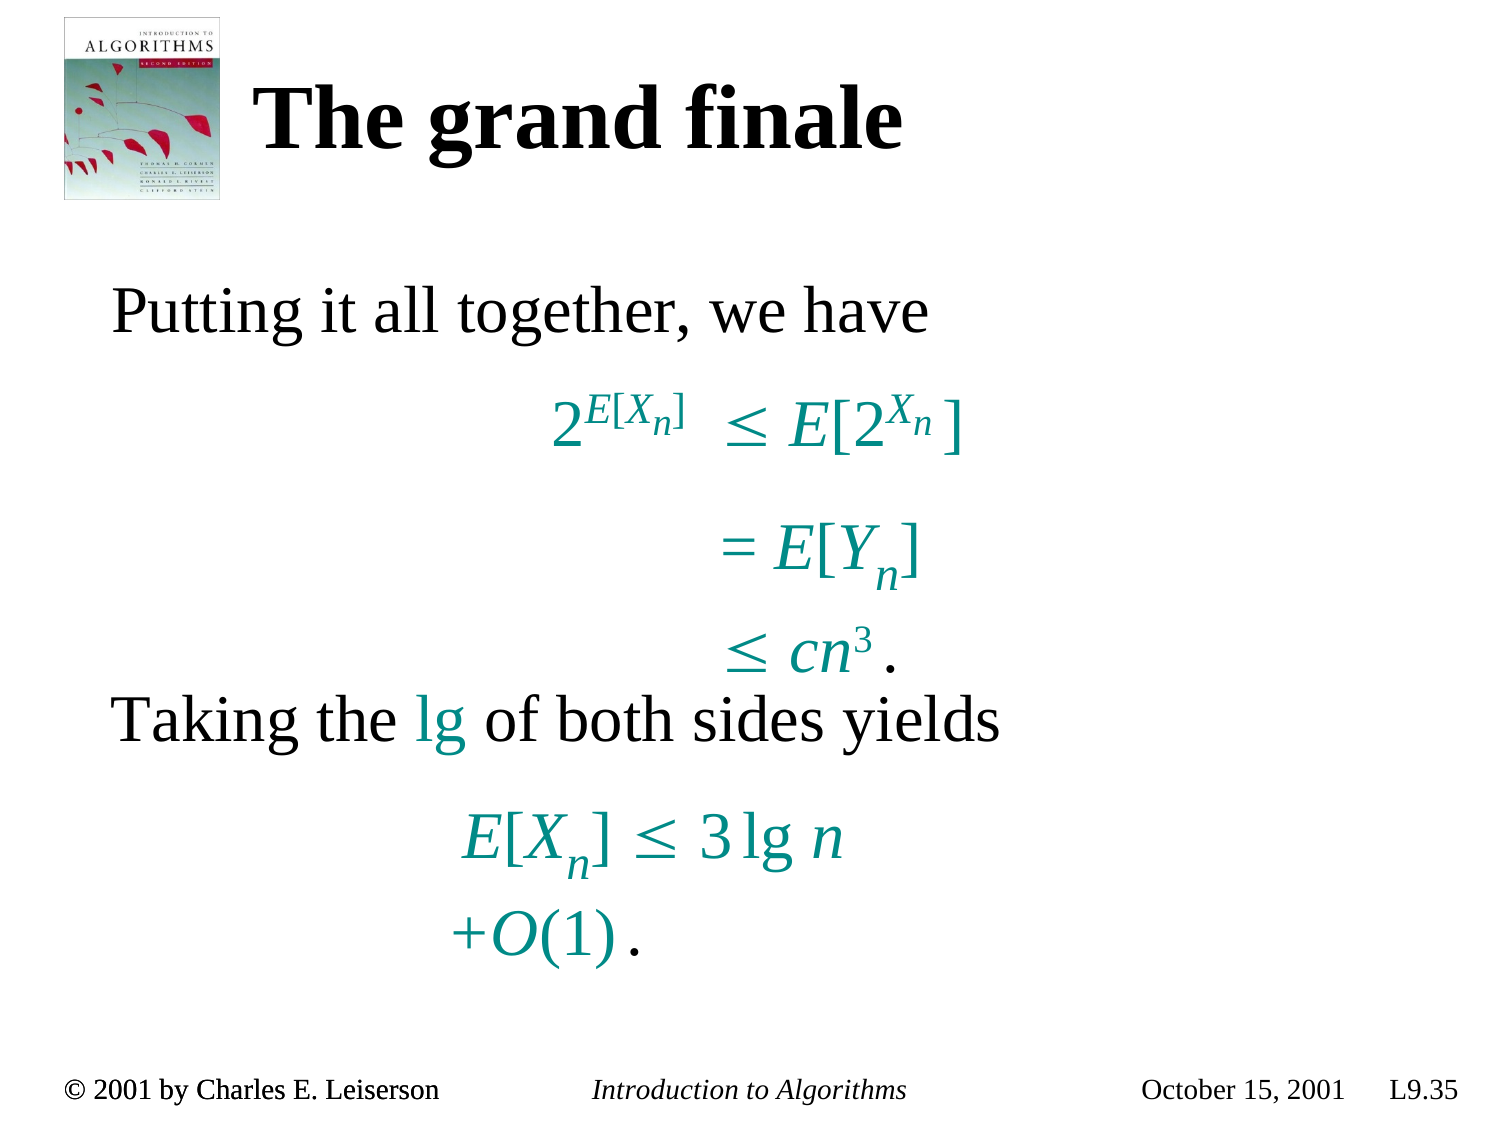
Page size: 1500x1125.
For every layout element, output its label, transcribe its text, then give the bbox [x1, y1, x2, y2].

text_box Introduction to Algorithms [577, 1062, 923, 1113]
text_box 2E[Xn]  E[2Xn ] = E[Yn]  cn3 . [536, 373, 980, 667]
text_box Taking the lg of both sides yields [96, 667, 1018, 763]
text_box October 15, 2001 L9.<number> [1033, 1062, 1474, 1113]
picture [64, 17, 220, 200]
text_box The grand finale [237, 24, 1476, 213]
text_box Putting it all together, we have [96, 258, 948, 354]
text_box E[Xn]  3 lg n +O(1) . [431, 767, 1069, 977]
